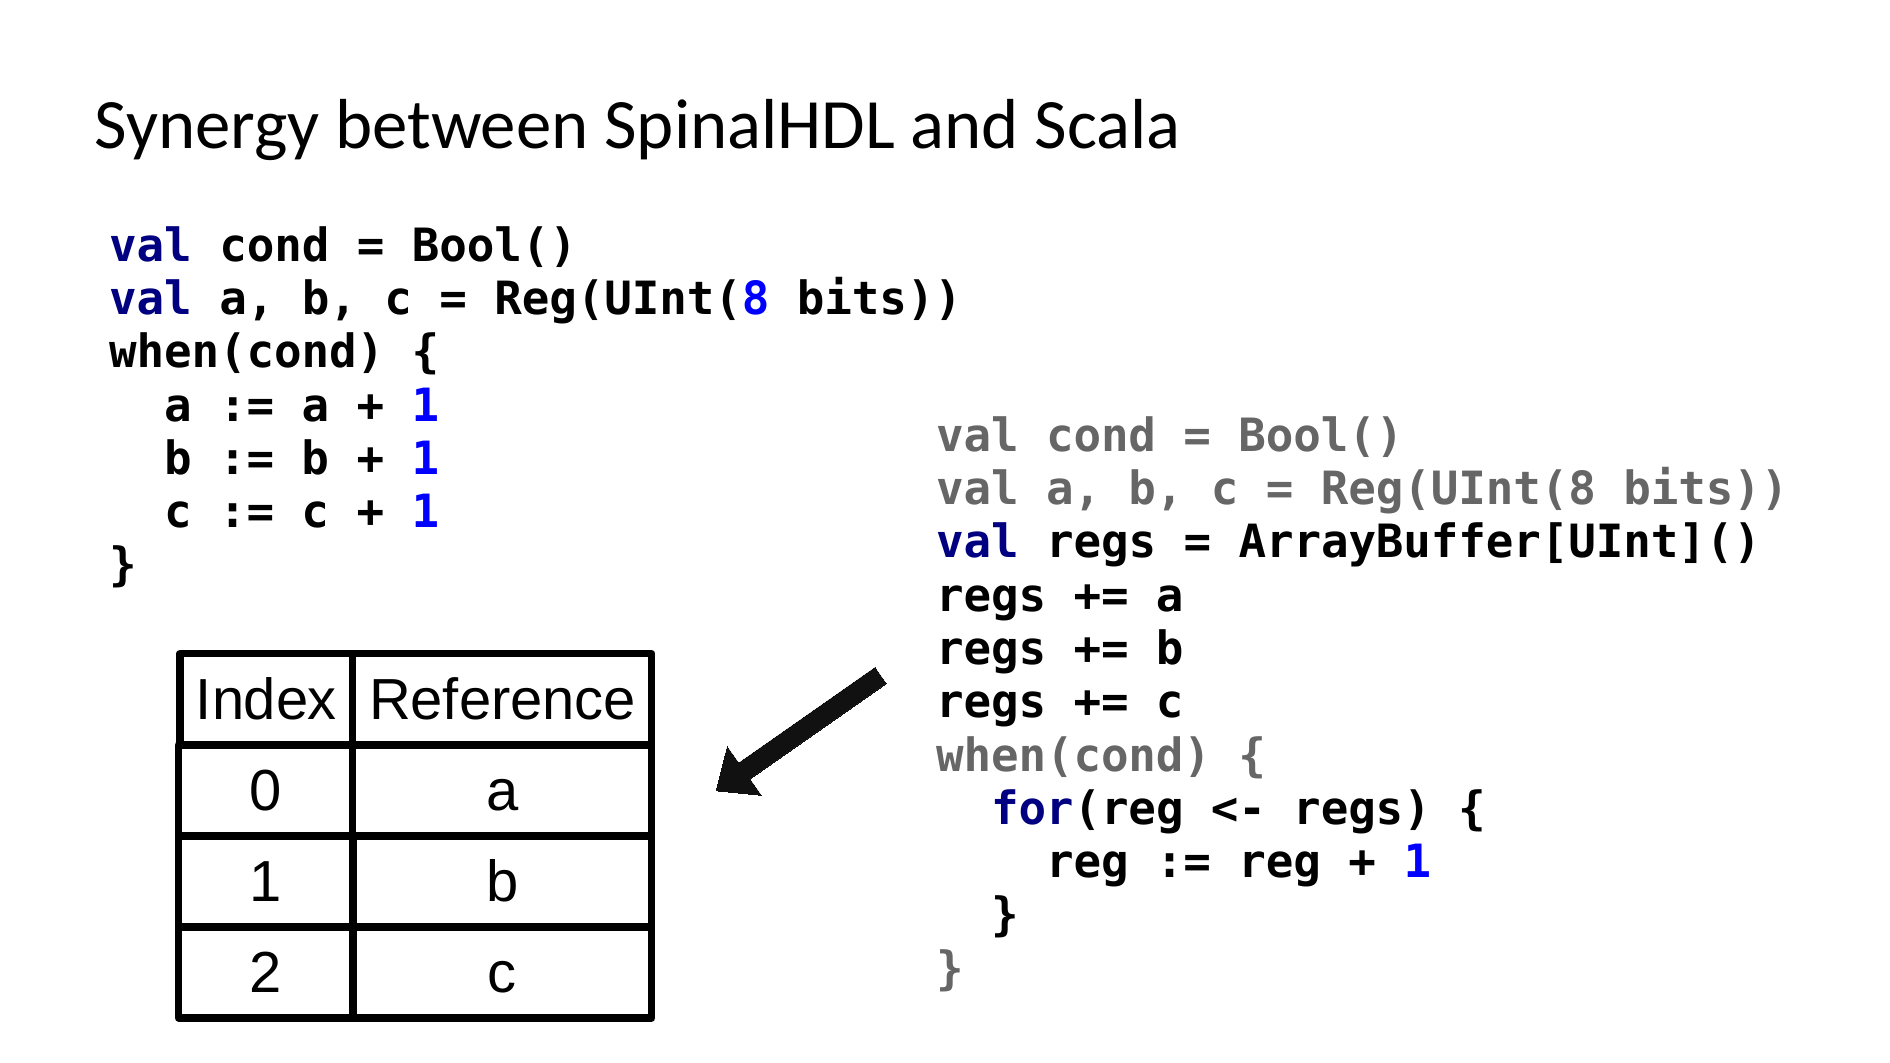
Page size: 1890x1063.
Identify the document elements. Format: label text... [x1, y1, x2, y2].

text_box val cond = Bool() val a, b, c = Reg(UInt(8 bits)) when(cond) { a := a + 1 b := b + 1 c := c + 1 } [94, 211, 1052, 662]
title Synergy between SpinalHDL and Scala [94, 42, 1796, 220]
text_box val cond = Bool() val a, b, c = Reg(UInt(8 bits)) val regs = ArrayBuffer[UInt]() regs += a regs += b regs += c when(cond) { for(reg <- regs) { reg := reg + 1 } } [921, 401, 1890, 1056]
picture [174, 650, 656, 1022]
text_box [716, 667, 887, 796]
